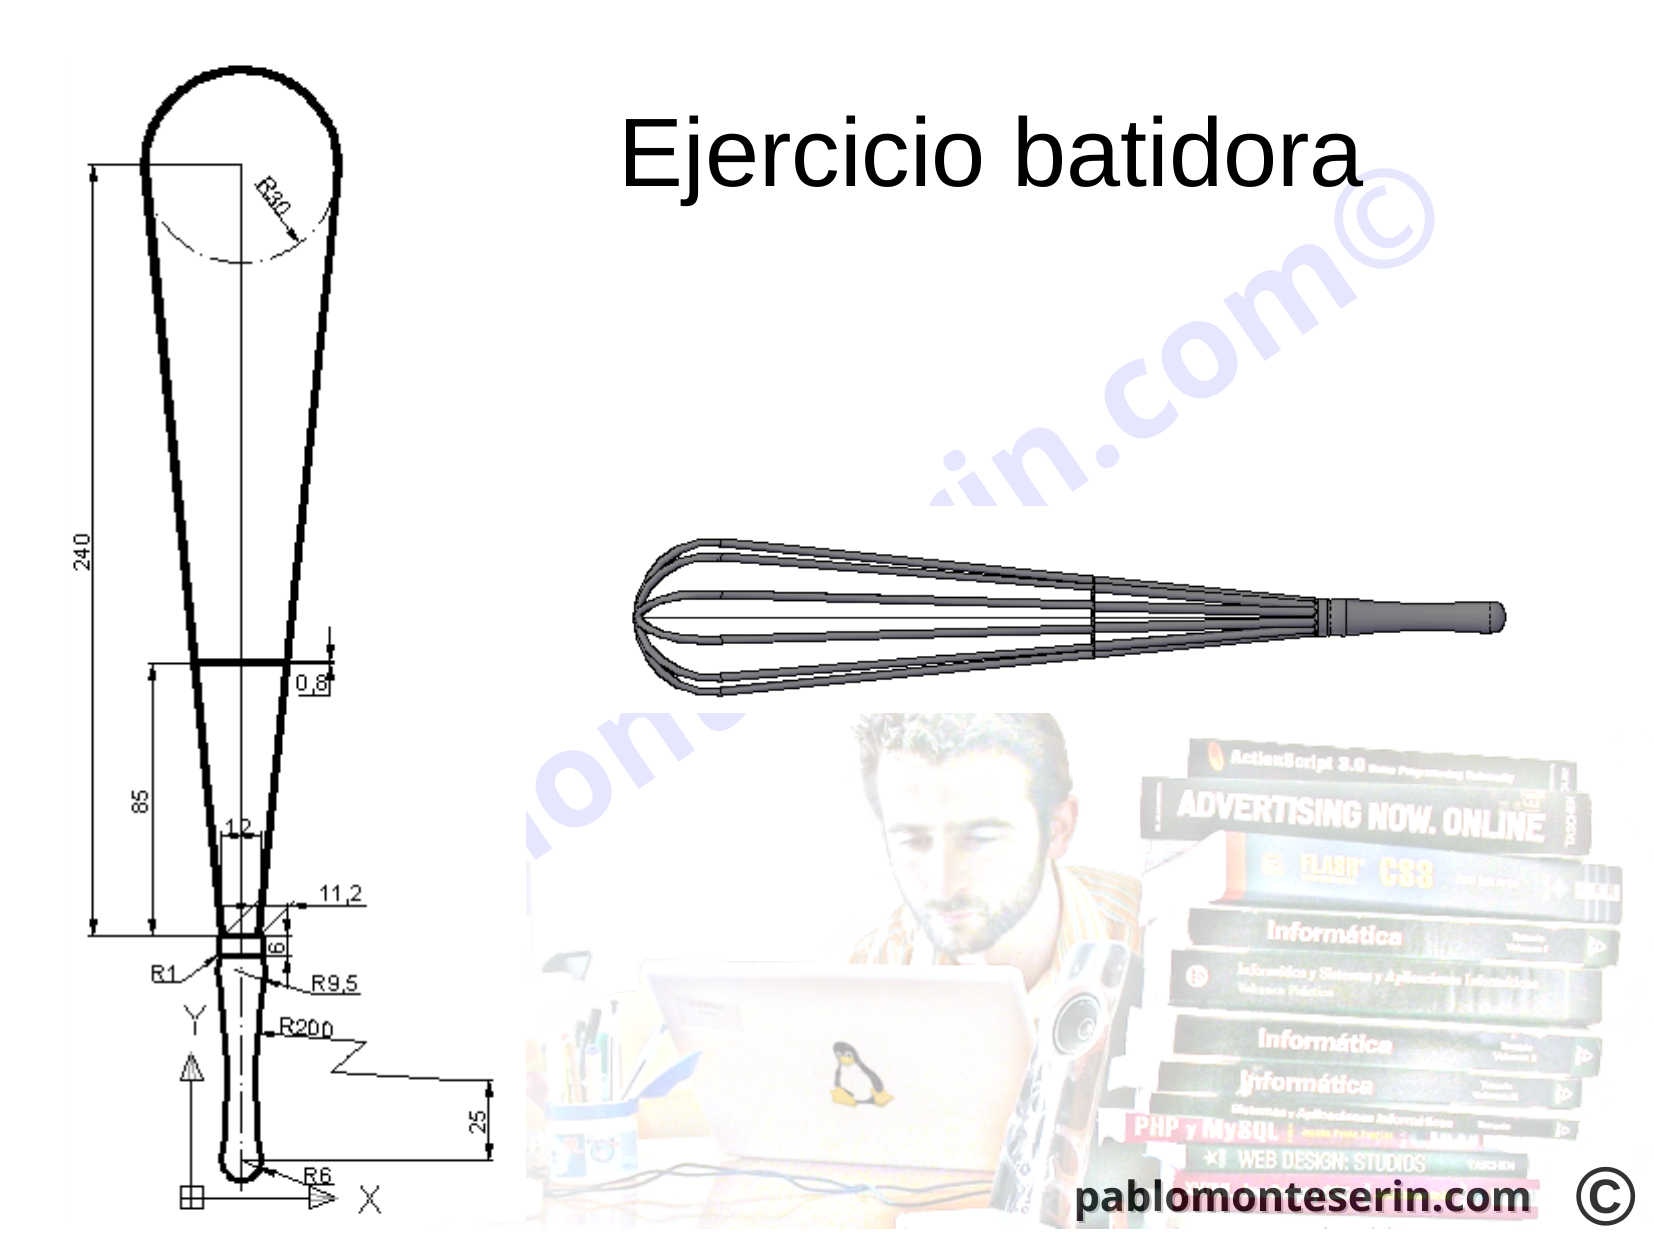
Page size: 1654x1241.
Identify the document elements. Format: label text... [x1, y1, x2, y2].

picture [68, 62, 1654, 1229]
title Ejercicio batidora [412, 56, 1571, 250]
